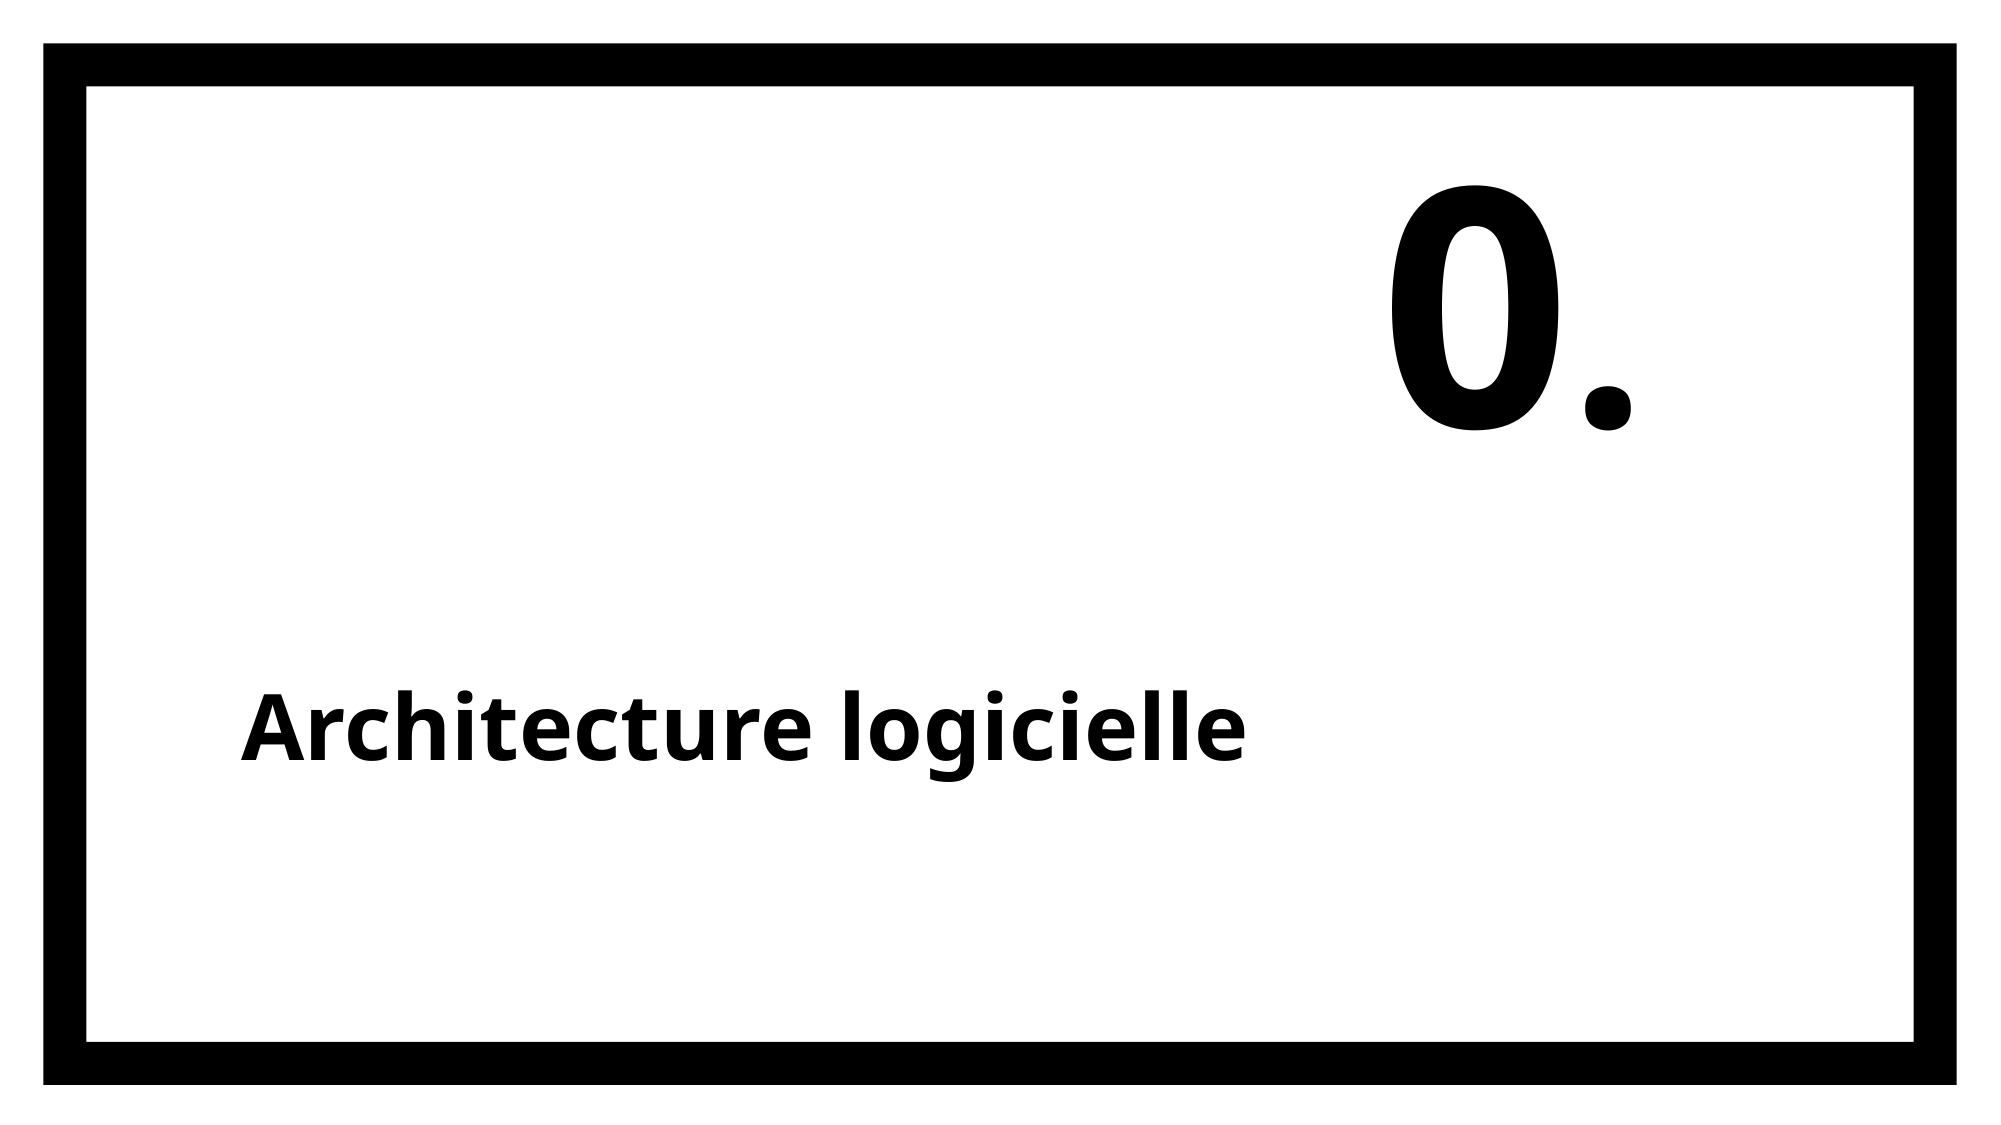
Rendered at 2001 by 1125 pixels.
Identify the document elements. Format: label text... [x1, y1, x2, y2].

text_box Architecture logicielle [221, 546, 1305, 801]
text_box 0. [1360, 73, 1849, 497]
